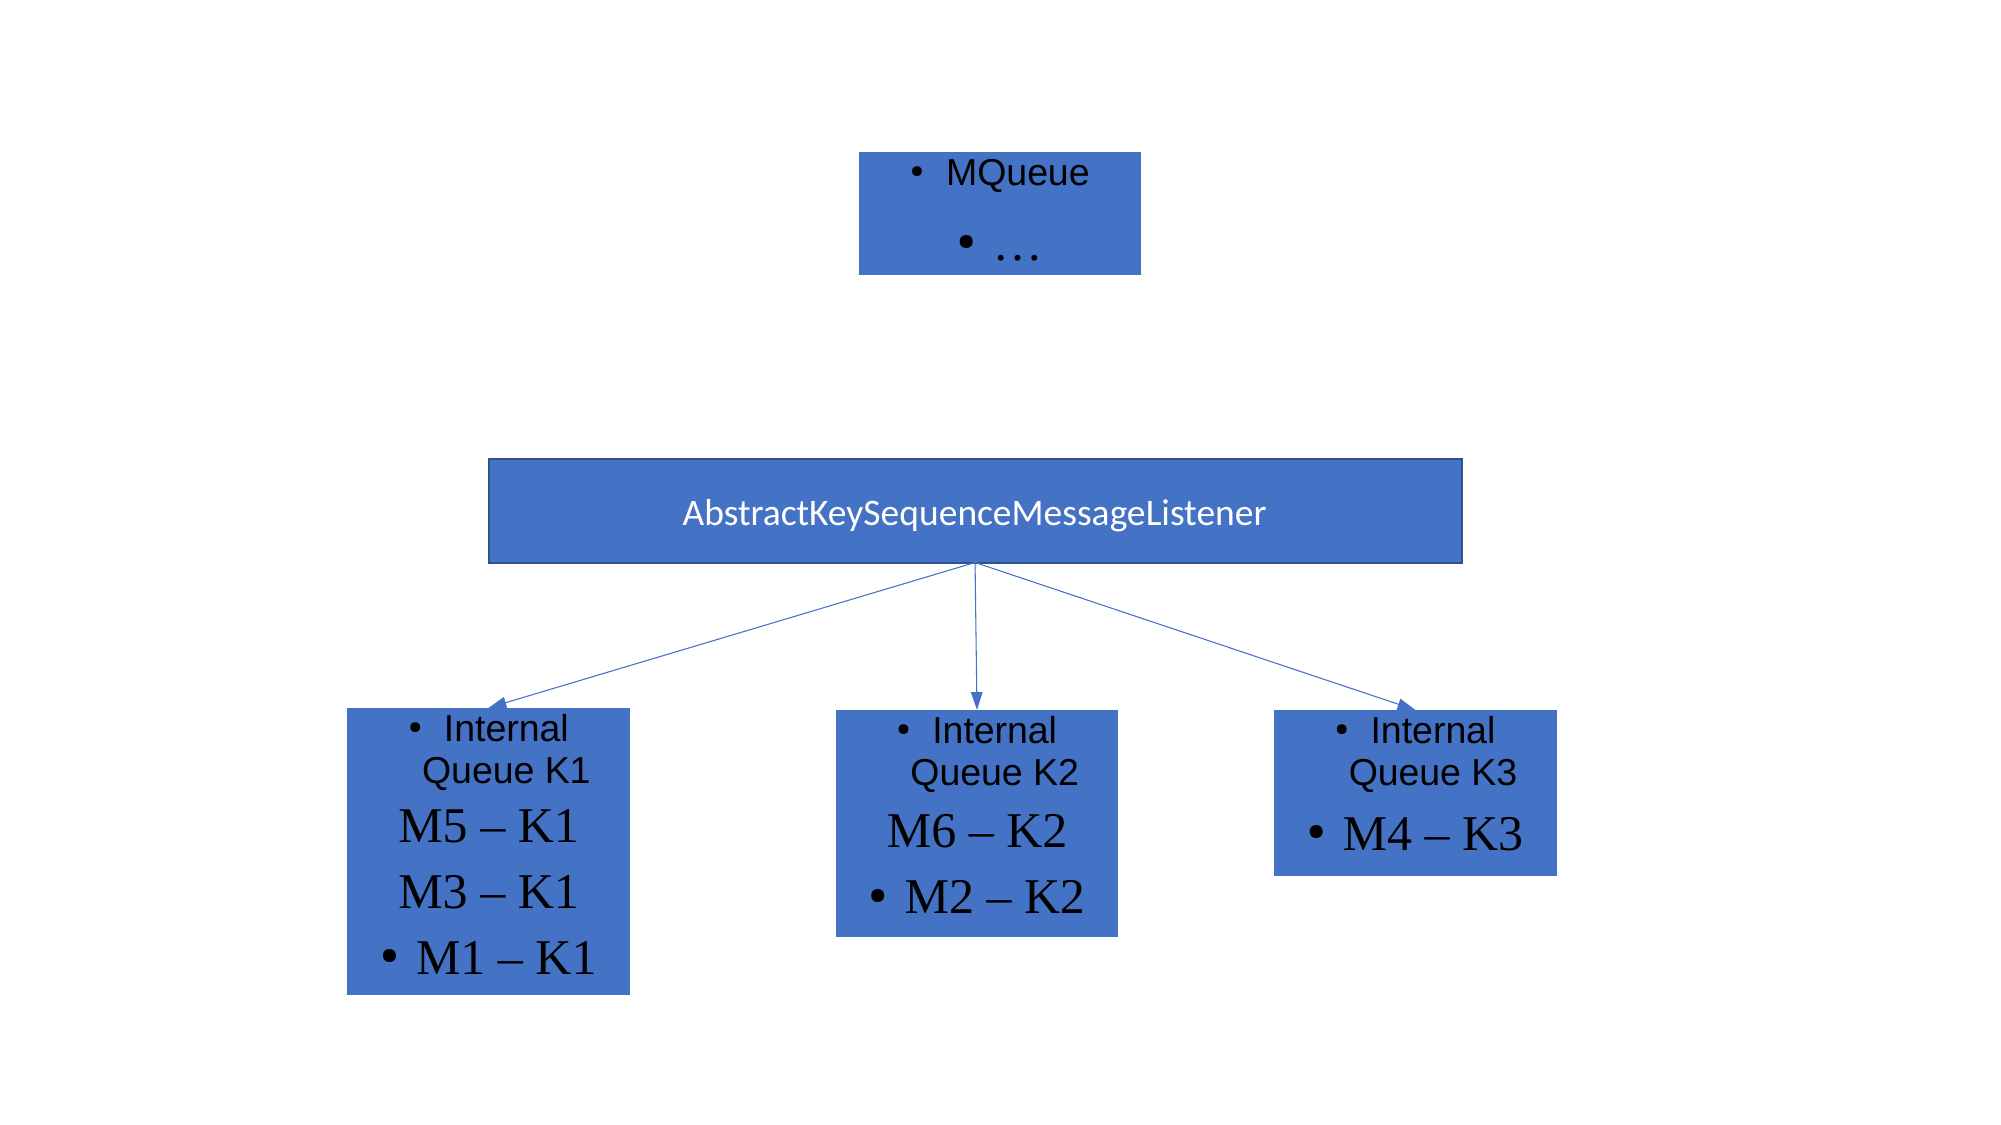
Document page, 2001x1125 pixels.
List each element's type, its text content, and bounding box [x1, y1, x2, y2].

table_header MQueue [859, 152, 1141, 216]
table_cell … [859, 216, 1141, 275]
table_cell M2 – K2 [836, 869, 1118, 937]
table_header Internal Queue K1 [347, 708, 630, 798]
table_cell M3 – K1 [347, 864, 630, 930]
table_cell M1 – K1 [347, 930, 630, 995]
table_header Internal Queue K3 [1274, 710, 1557, 806]
text_box AbstractKeySequenceMessageListener [489, 459, 1462, 563]
table_cell M5 – K1 [347, 798, 630, 864]
table_cell M6 – K2 [836, 803, 1118, 869]
table_cell M4 – K3 [1274, 806, 1557, 876]
table_header Internal Queue K2 [836, 710, 1118, 803]
